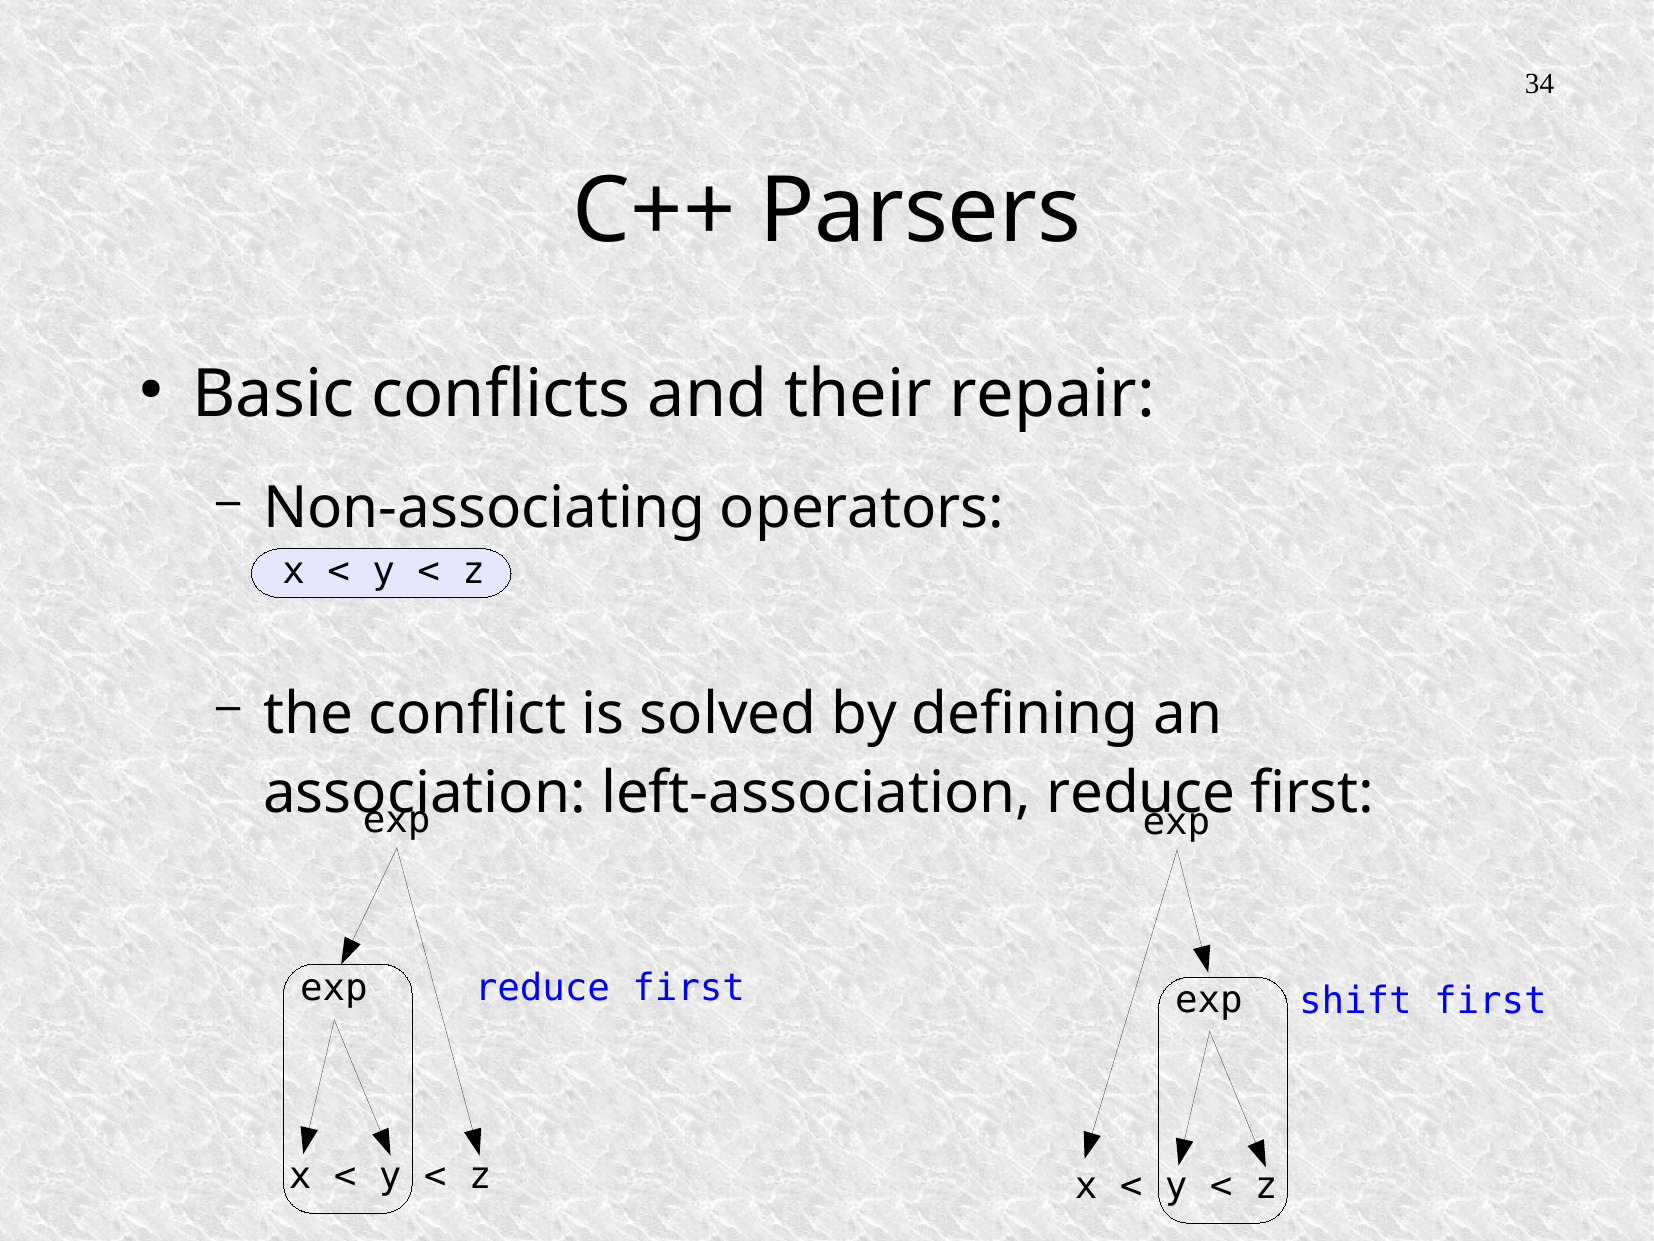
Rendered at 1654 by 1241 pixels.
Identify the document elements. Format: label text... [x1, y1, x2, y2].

text_box exp [1142, 799, 1222, 845]
text_box x < y < z [288, 1153, 516, 1199]
text_box exp [1175, 977, 1263, 1023]
text_box shift first [1299, 979, 1547, 1025]
picture [0, 0, 1654, 1241]
text_box exp [362, 797, 442, 843]
text_box x < y < z [1075, 1163, 1303, 1209]
text_box reduce first [474, 965, 746, 1011]
title C++ Parsers [121, 102, 1534, 311]
list Basic conflicts and their repair: Non-associating operators: the conflict is solved by defining an association: left-association, reduce first: [121, 344, 1534, 1236]
text_box x < y < z [282, 548, 510, 594]
text_box exp [299, 965, 388, 1011]
